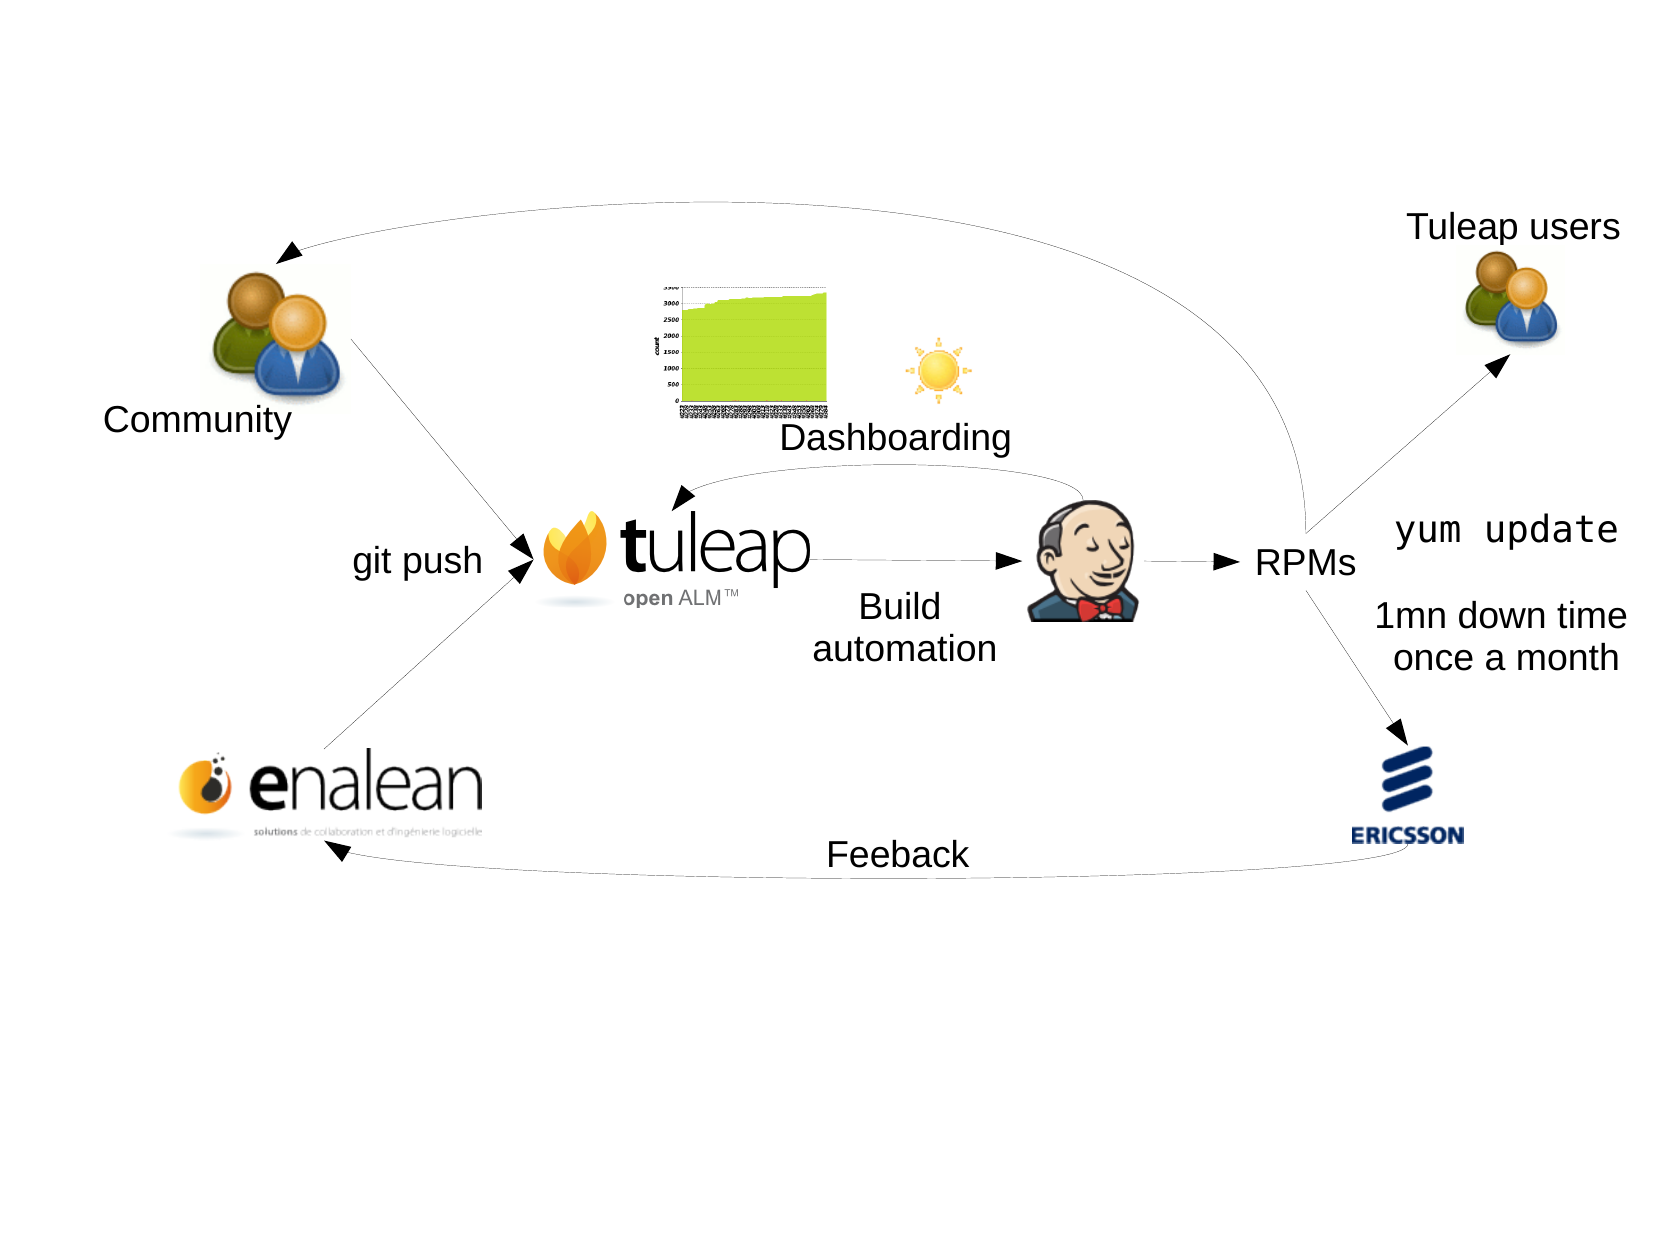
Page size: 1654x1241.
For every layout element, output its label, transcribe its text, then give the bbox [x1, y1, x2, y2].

text_box git push [337, 531, 499, 589]
text_box Feeback [811, 826, 985, 883]
picture [1022, 500, 1145, 622]
text_box Build automation [797, 578, 1013, 678]
text_box Dashboarding [764, 408, 1027, 466]
picture [200, 264, 351, 415]
picture [1456, 245, 1565, 355]
text_box Community [88, 390, 308, 448]
picture [901, 333, 977, 409]
text_box Tuleap users [1391, 197, 1636, 255]
picture [533, 511, 810, 608]
text_box yum update 1mn down time once a month [1359, 500, 1654, 687]
text_box RPMs [1240, 533, 1359, 591]
picture [651, 287, 829, 421]
picture [166, 748, 482, 841]
picture [1352, 745, 1464, 844]
